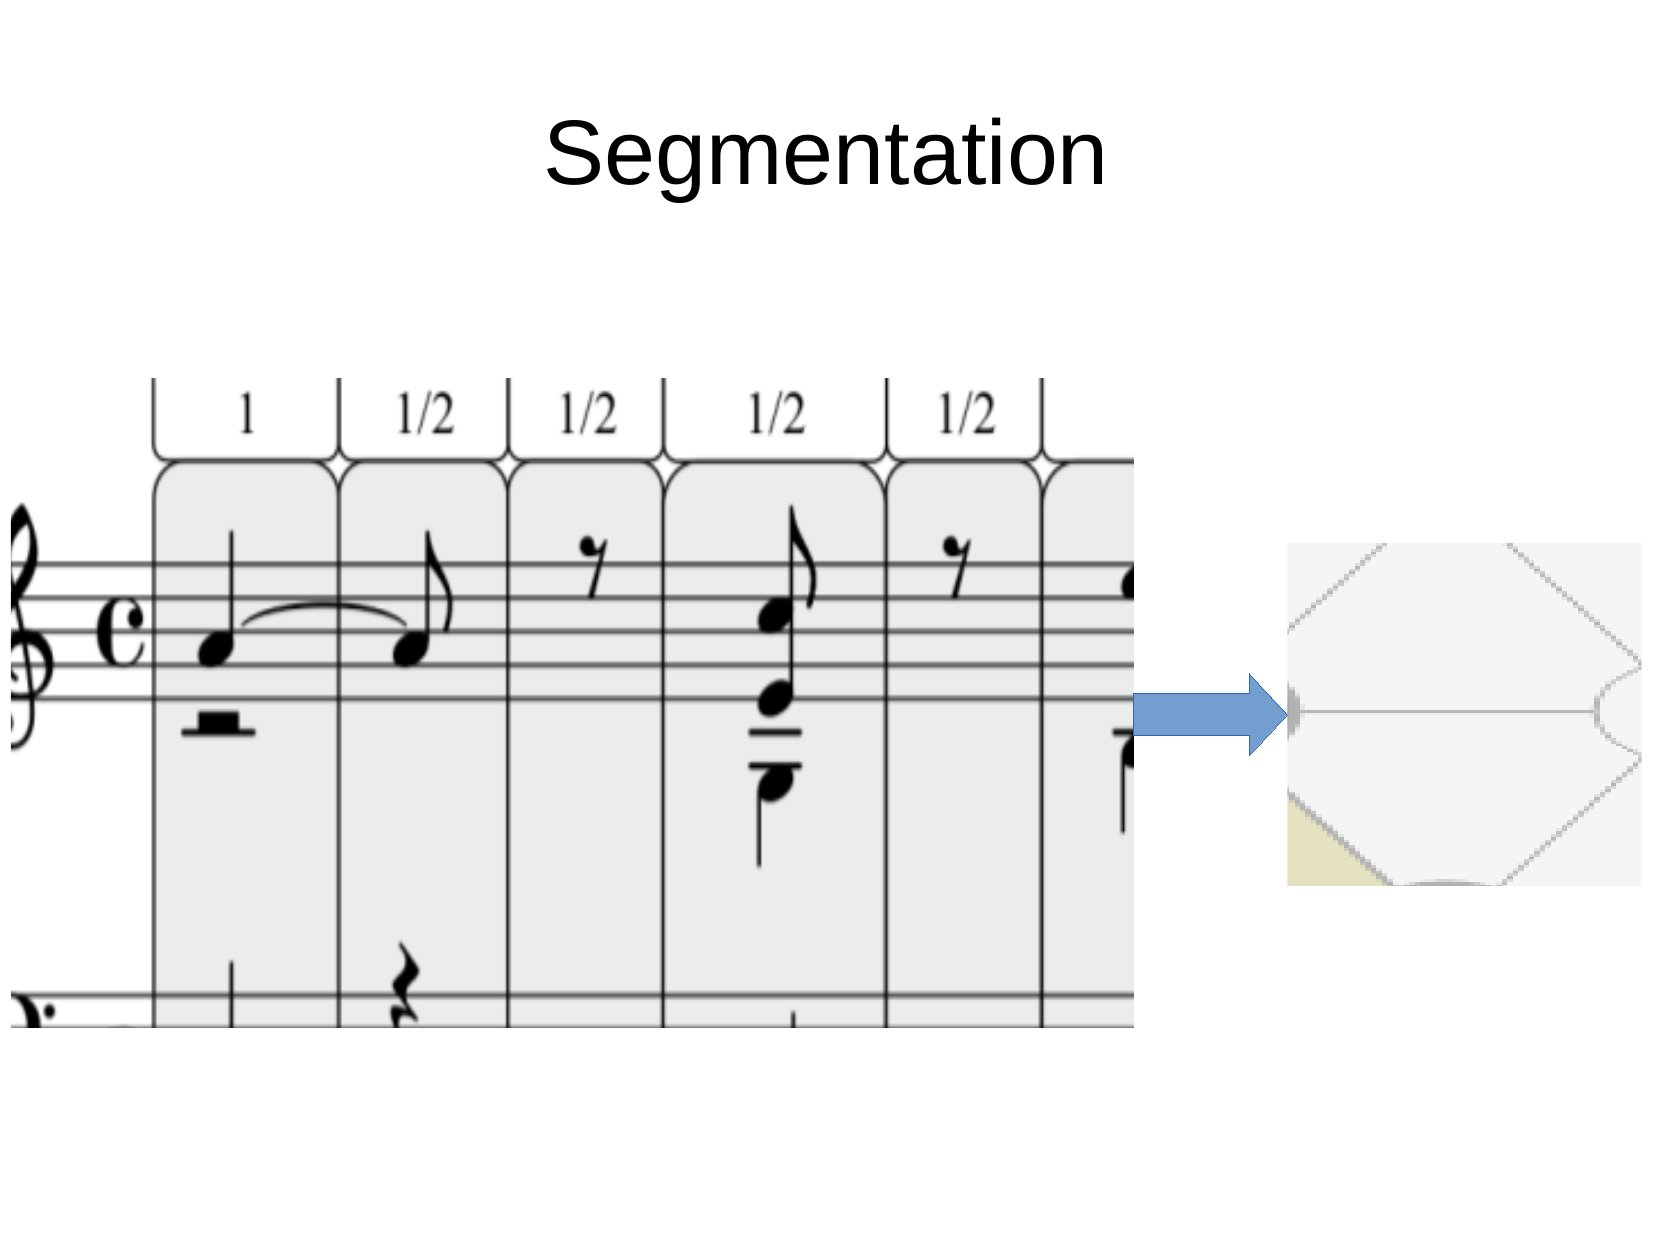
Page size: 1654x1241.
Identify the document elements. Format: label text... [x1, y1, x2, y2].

title Segmentation [82, 49, 1571, 257]
picture [1287, 543, 1642, 886]
picture [10, 378, 1134, 1028]
text_box [1133, 673, 1287, 756]
